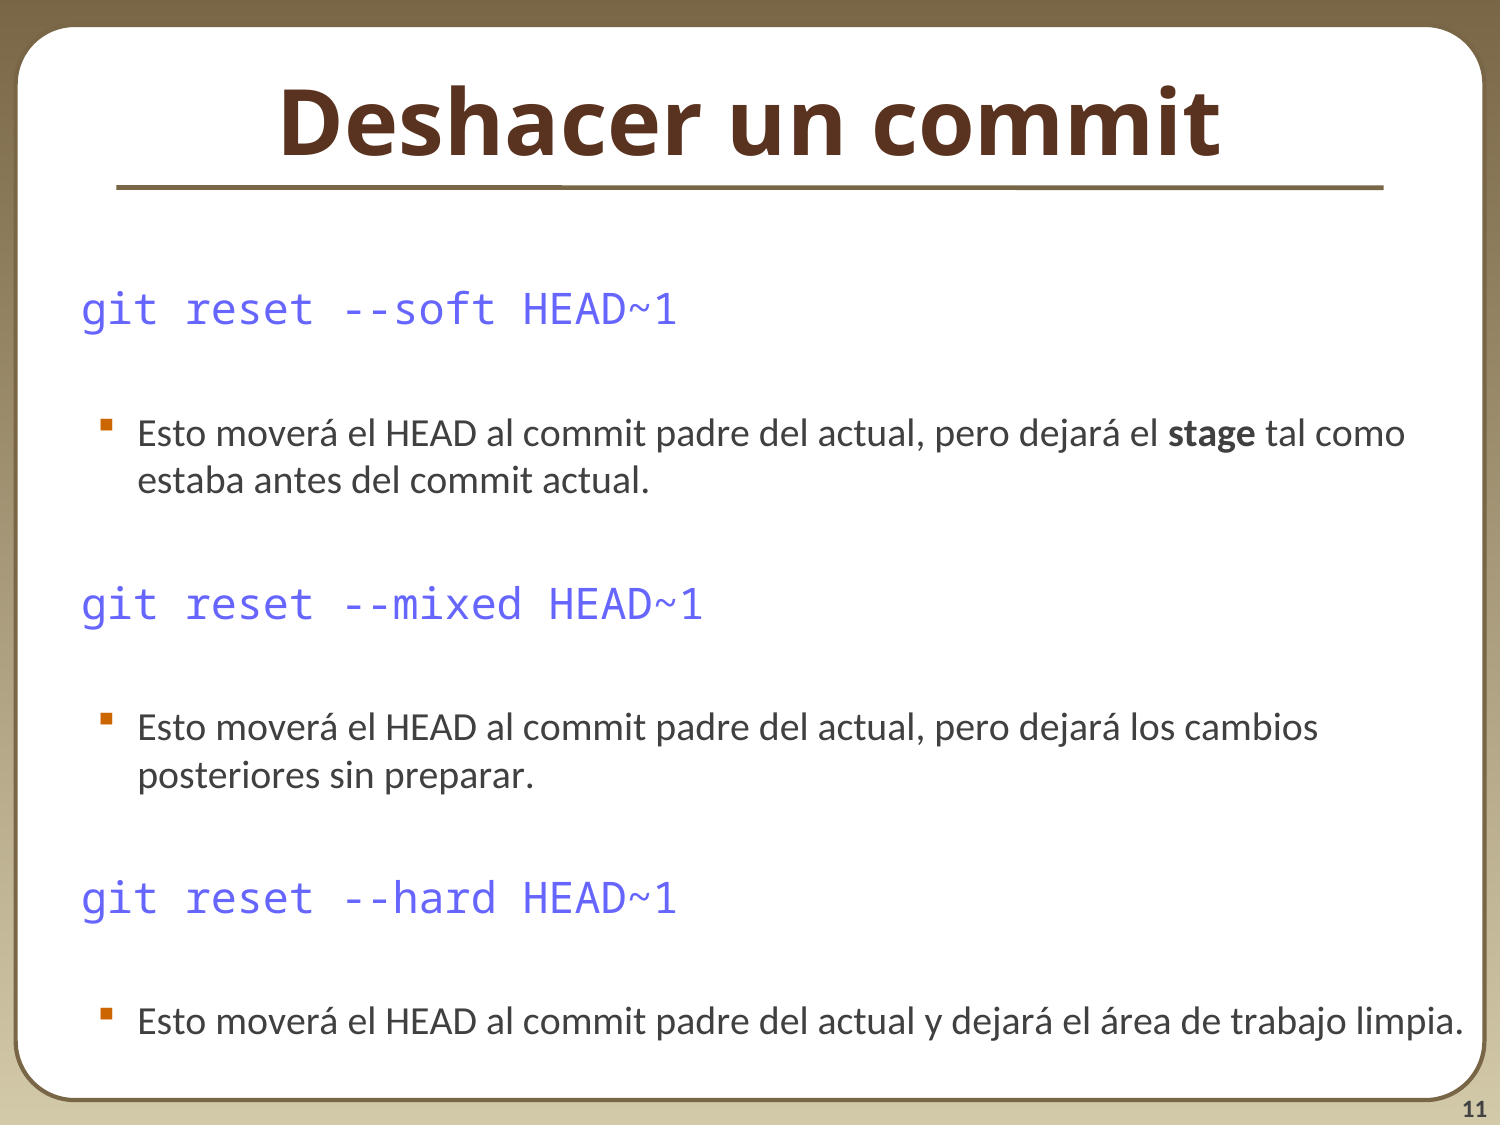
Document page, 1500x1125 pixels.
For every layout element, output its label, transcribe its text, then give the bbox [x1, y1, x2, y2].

title Deshacer un commit [0, 24, 1500, 210]
list git reset --soft HEAD~1 Esto moverá el HEAD al commit padre del actual, pero dejará el stage tal como estaba antes del commit actual. git reset --mixed HEAD~1 Esto moverá el HEAD al commit padre del actual, pero dejará los cambios posteriores sin preparar. git reset --hard HEAD~1 Esto moverá el HEAD al commit padre del actual y dejará el área de trabajo limpia. [0, 210, 1500, 1096]
